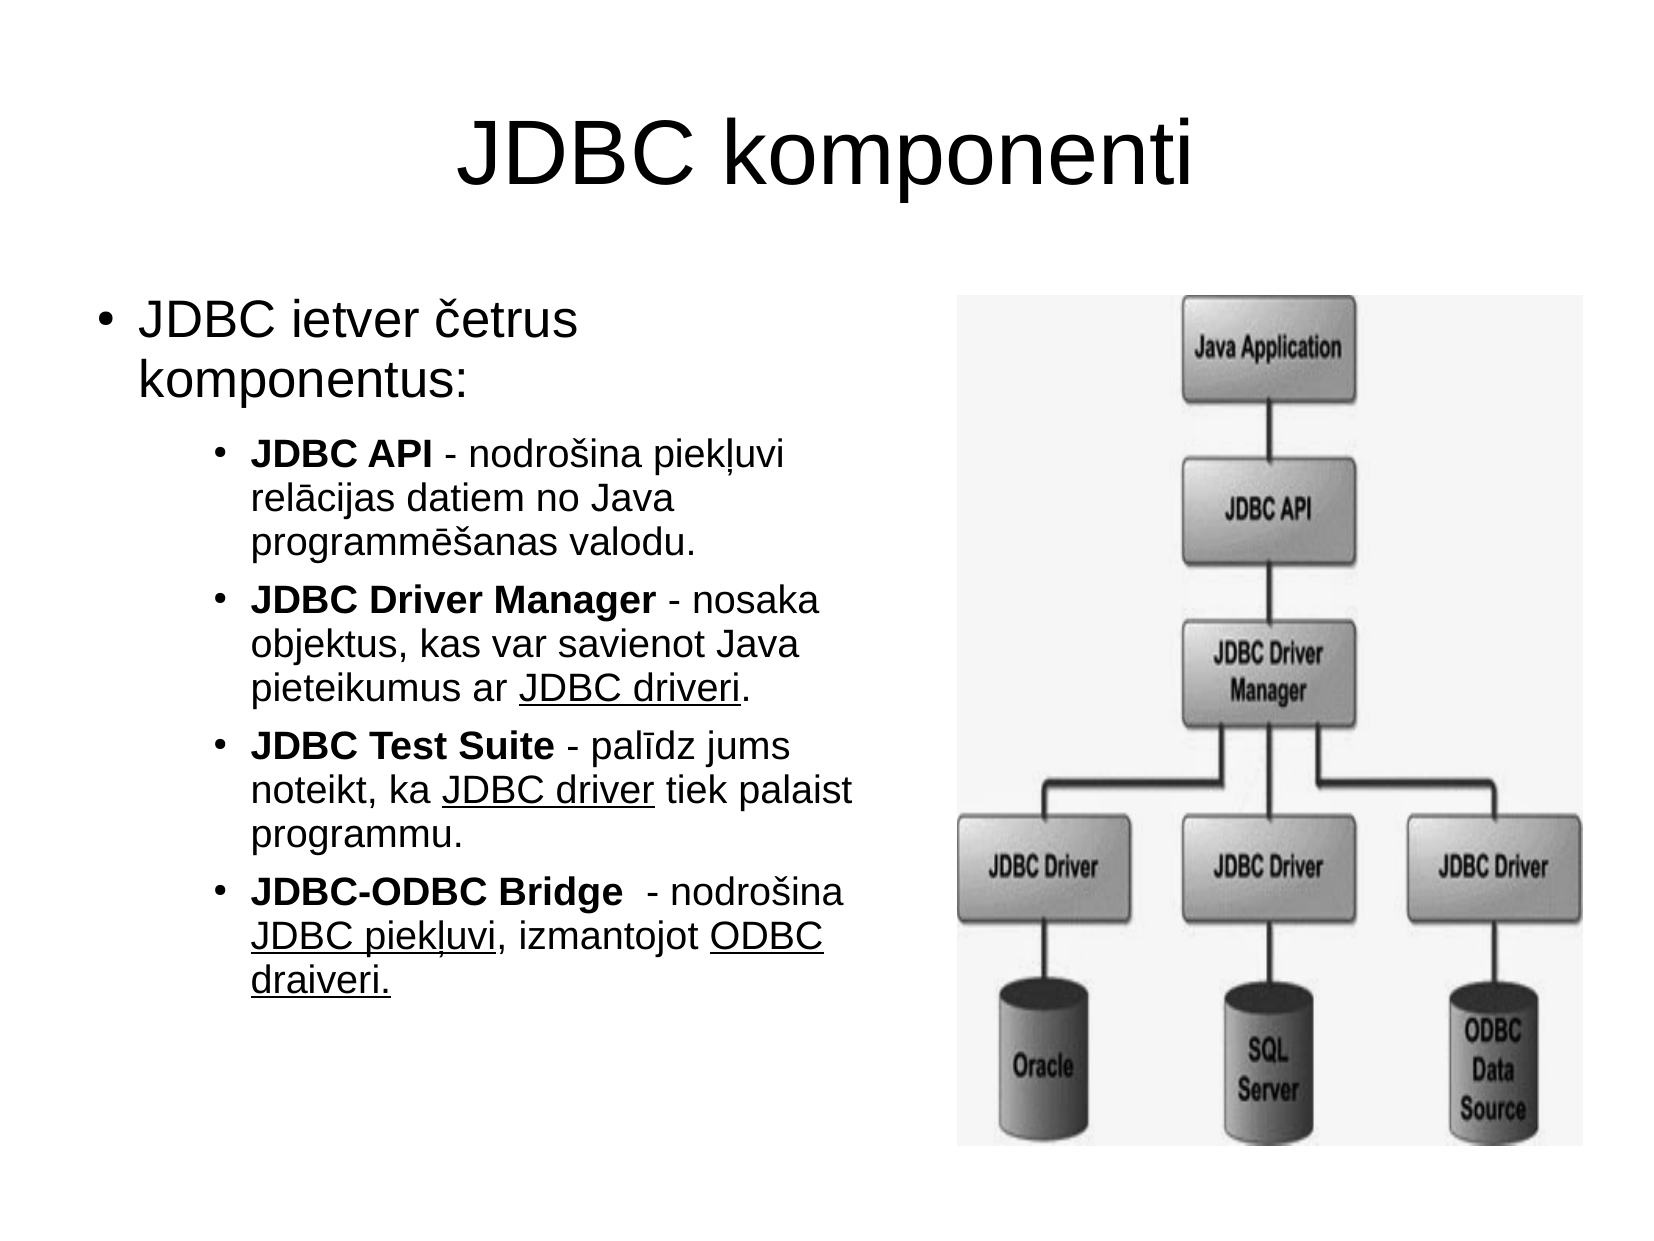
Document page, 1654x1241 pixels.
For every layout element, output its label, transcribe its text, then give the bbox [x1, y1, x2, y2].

list JDBC ietver četrus komponentus: JDBC API - nodrošina piekļuvi relācijas datiem no Java programmēšanas valodu. JDBC Driver Manager - nosaka objektus, kas var savienot Java pieteikumus ar JDBC driveri. JDBC Test Suite - palīdz jums noteikt, ka JDBC driver tiek palaist programmu. JDBC-ODBC Bridge - nodrošina JDBC piekļuvi, izmantojot ODBC draiveri. [82, 290, 886, 1010]
title JDBC komponenti [82, 49, 1571, 257]
picture [957, 295, 1583, 1146]
